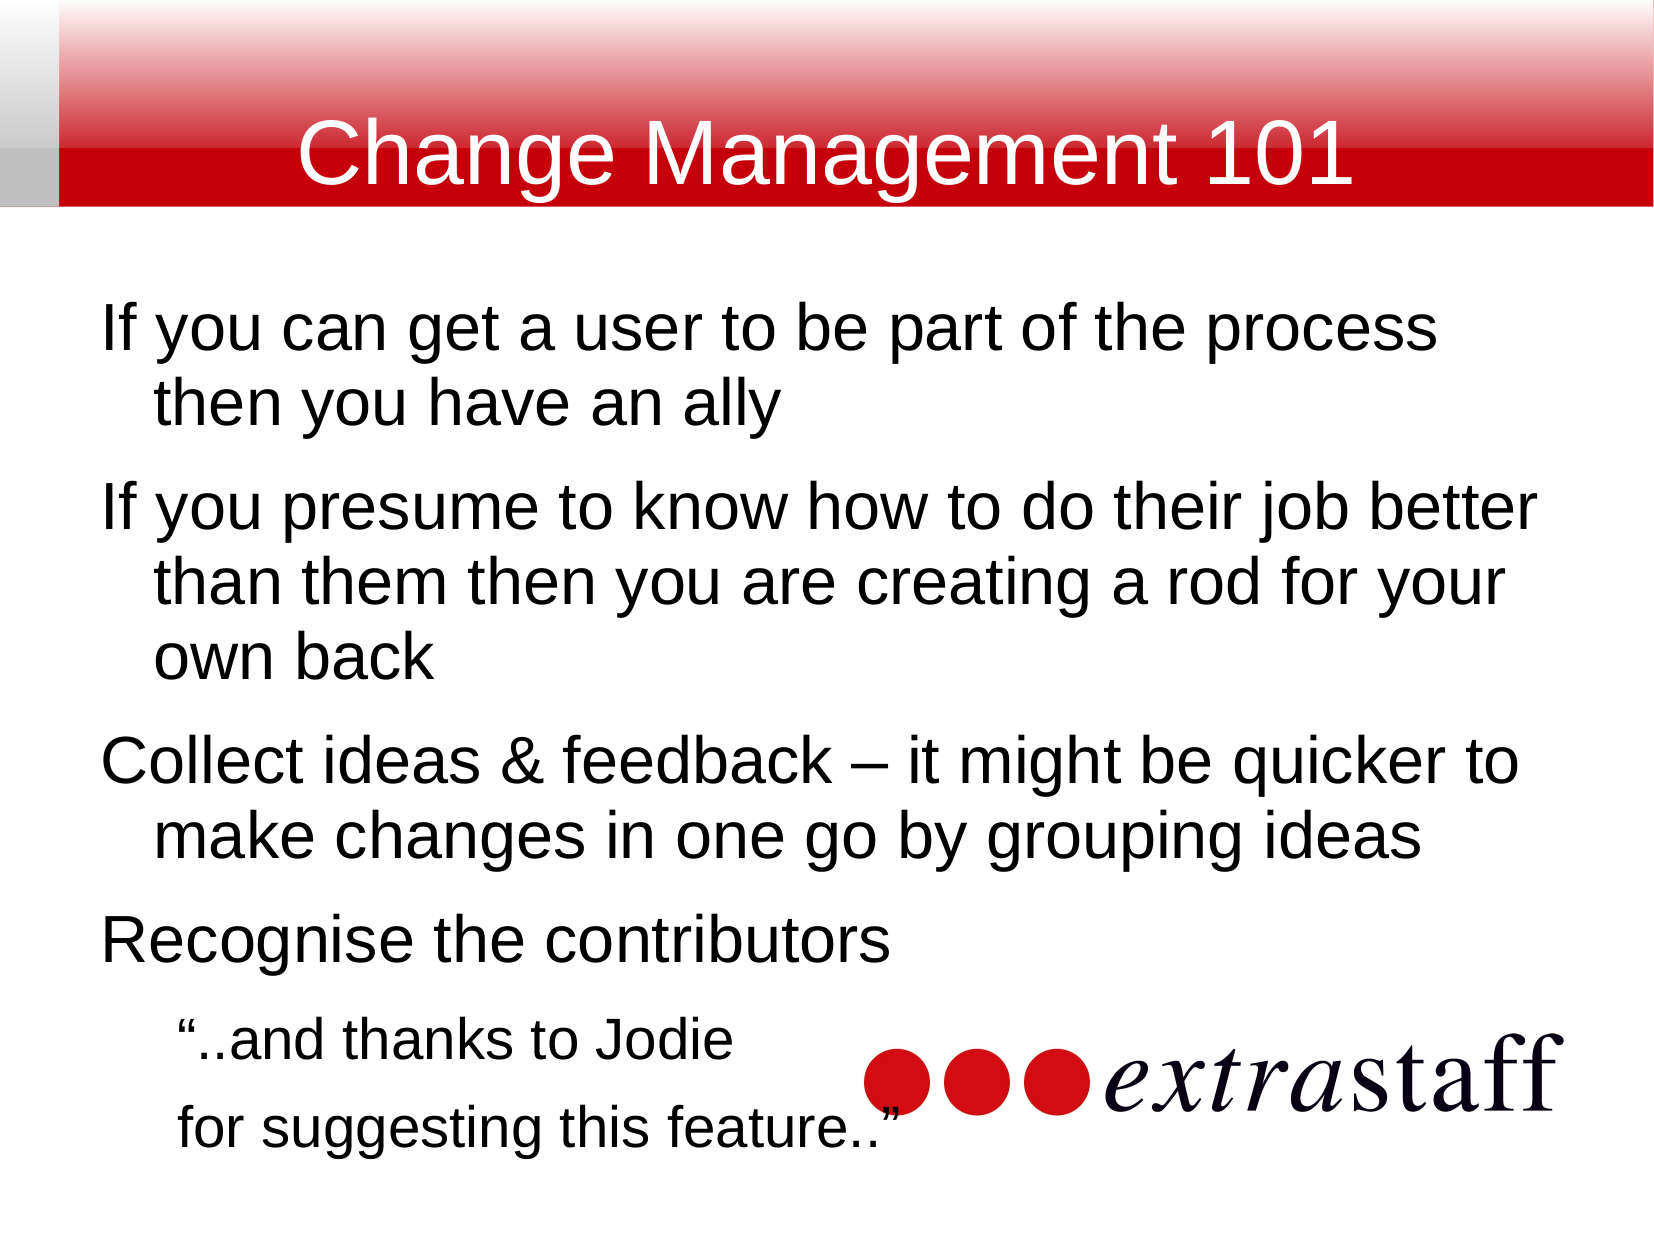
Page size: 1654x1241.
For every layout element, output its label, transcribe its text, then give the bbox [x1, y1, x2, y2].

list If you can get a user to be part of the process then you have an ally If you presume to know how to do their job better than them then you are creating a rod for your own back Collect ideas & feedback – it might be quicker to make changes in one go by grouping ideas Recognise the contributors “..and thanks to Jodie for suggesting this feature..” [82, 290, 1571, 1161]
title Change Management 101 [82, 56, 1571, 250]
